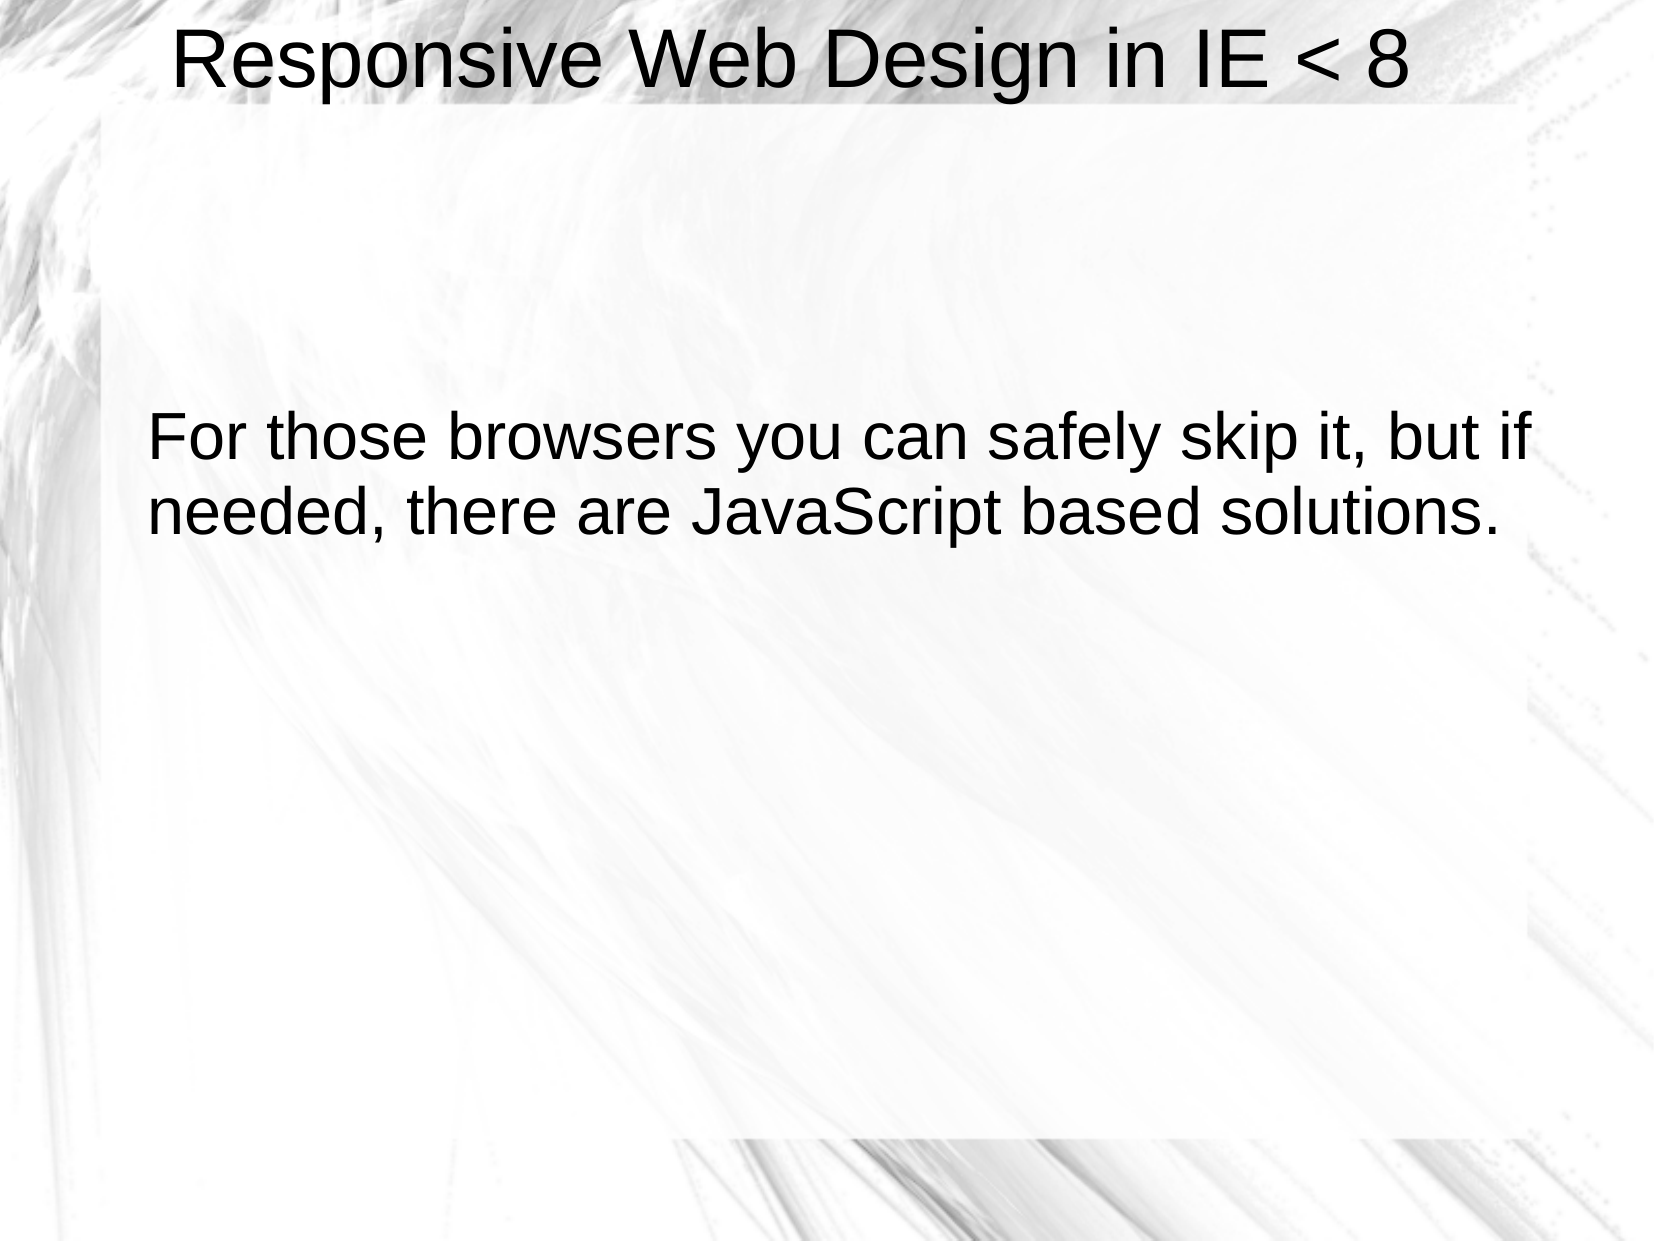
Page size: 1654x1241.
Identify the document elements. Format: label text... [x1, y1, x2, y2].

list For those browsers you can safely skip it, but if needed, there are JavaScript based solutions. [76, 295, 1565, 1114]
picture [0, 0, 1654, 1241]
title Responsive Web Design in IE < 8 [47, 0, 1536, 119]
